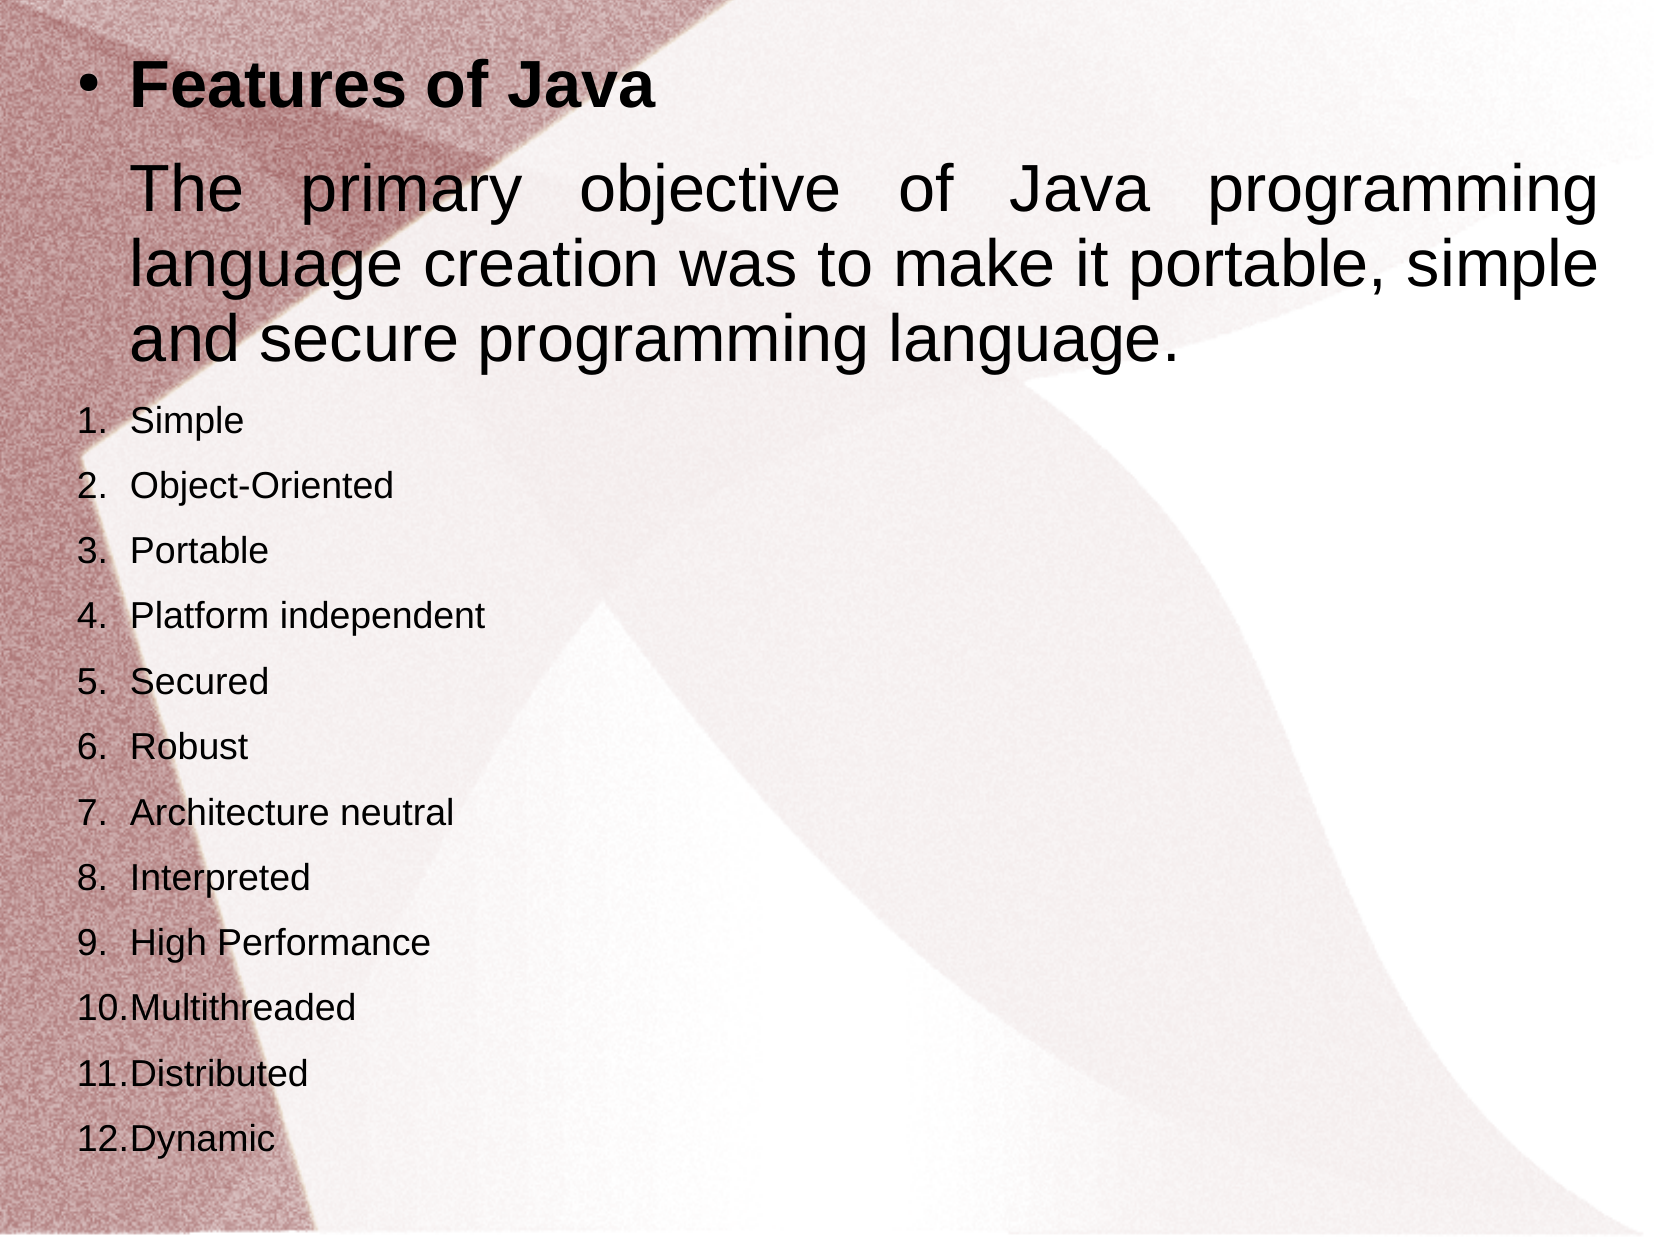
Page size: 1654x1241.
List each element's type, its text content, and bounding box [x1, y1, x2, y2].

picture [0, 0, 1654, 1241]
list Features of Java The primary objective of Java programming language creation was to make it portable, simple and secure programming language. Simple Object-Oriented Portable Platform independent Secured Robust Architecture neutral Interpreted High Performance Multithreaded Distributed Dynamic [59, 47, 1601, 1193]
